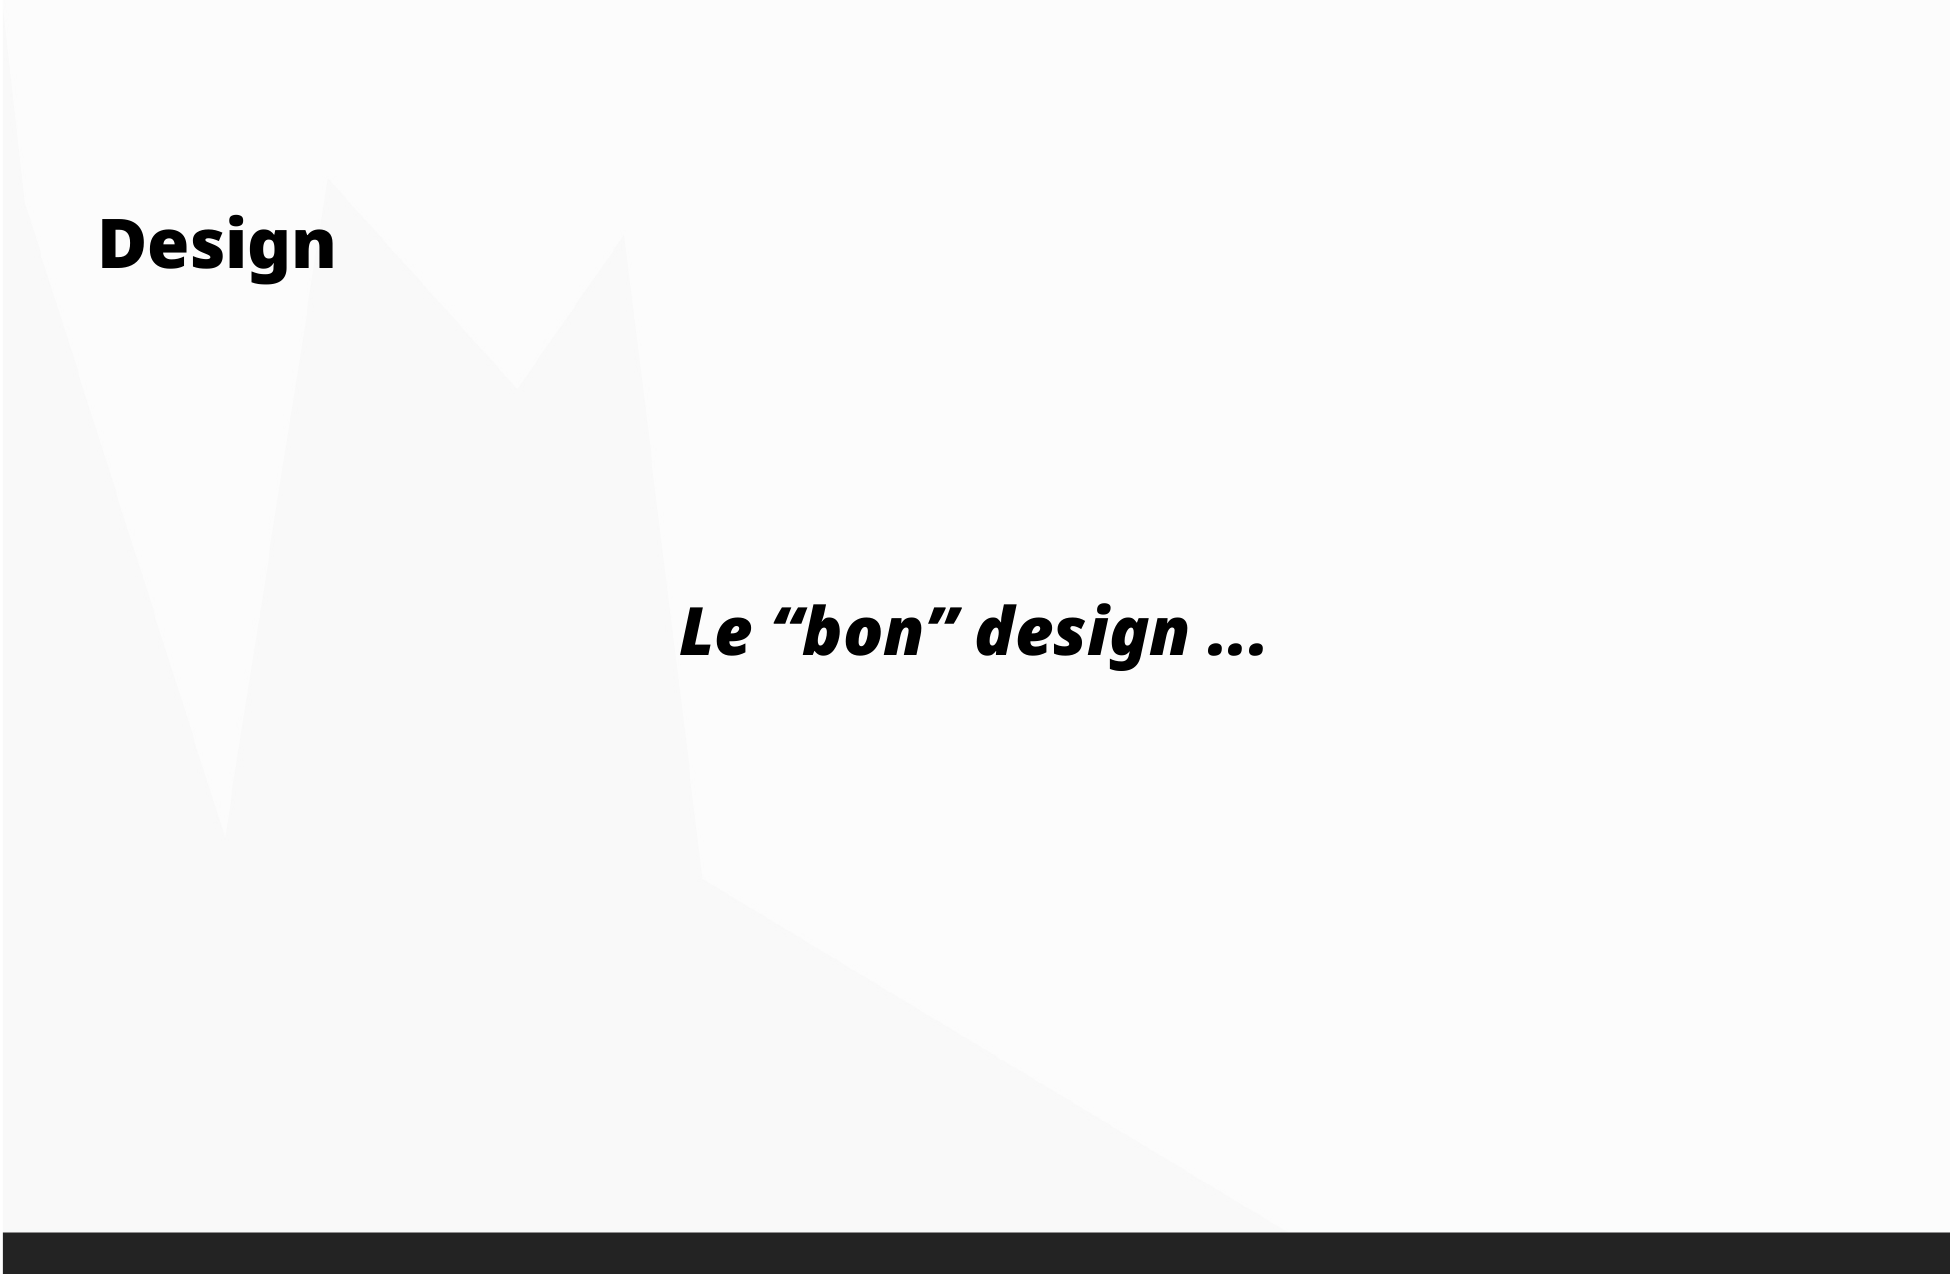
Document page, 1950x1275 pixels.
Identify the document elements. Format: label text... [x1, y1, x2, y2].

subtitle Le “bon” design ... [97, 135, 1853, 1123]
picture [2, 0, 1950, 1275]
